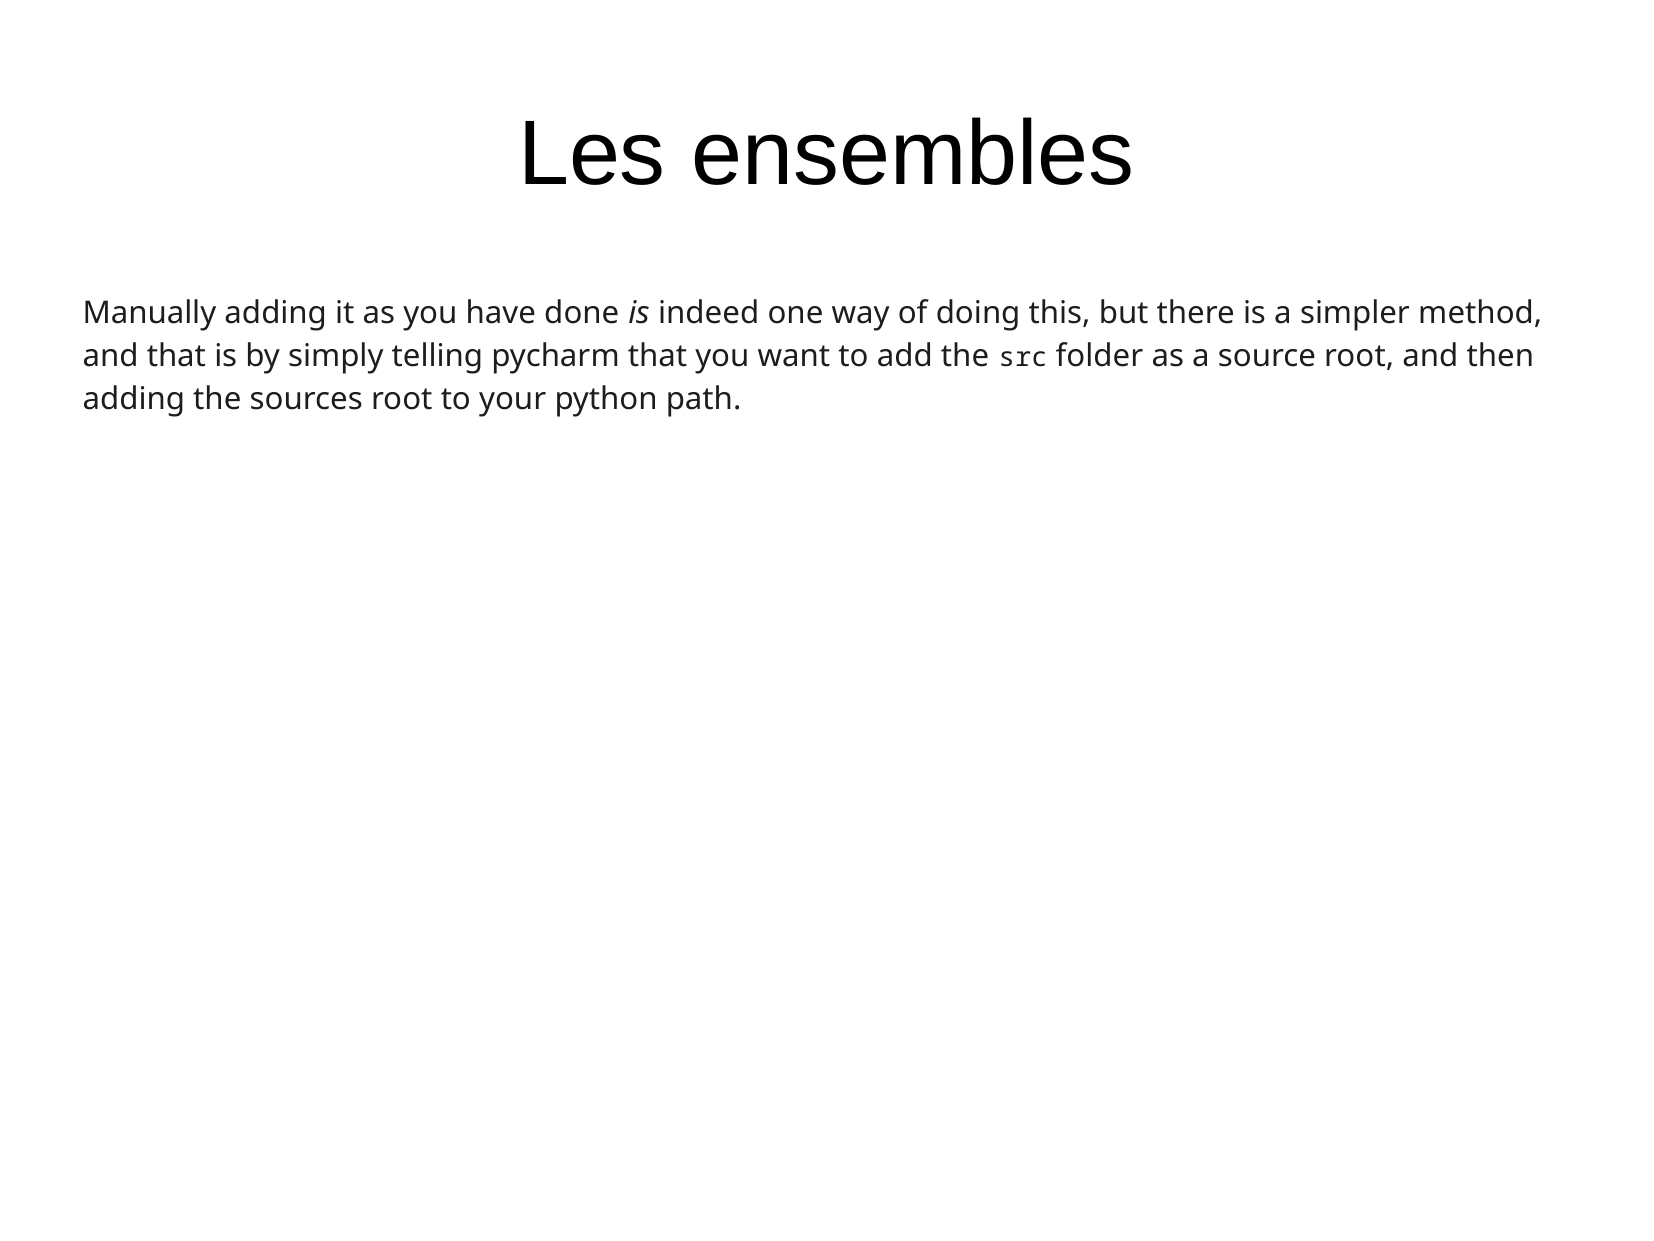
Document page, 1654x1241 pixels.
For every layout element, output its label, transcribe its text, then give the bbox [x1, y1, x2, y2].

list Manually adding it as you have done is indeed one way of doing this, but there is a simpler method, and that is by simply telling pycharm that you want to add the src folder as a source root, and then adding the sources root to your python path. [82, 290, 1571, 1010]
title Les ensembles [82, 49, 1571, 257]
